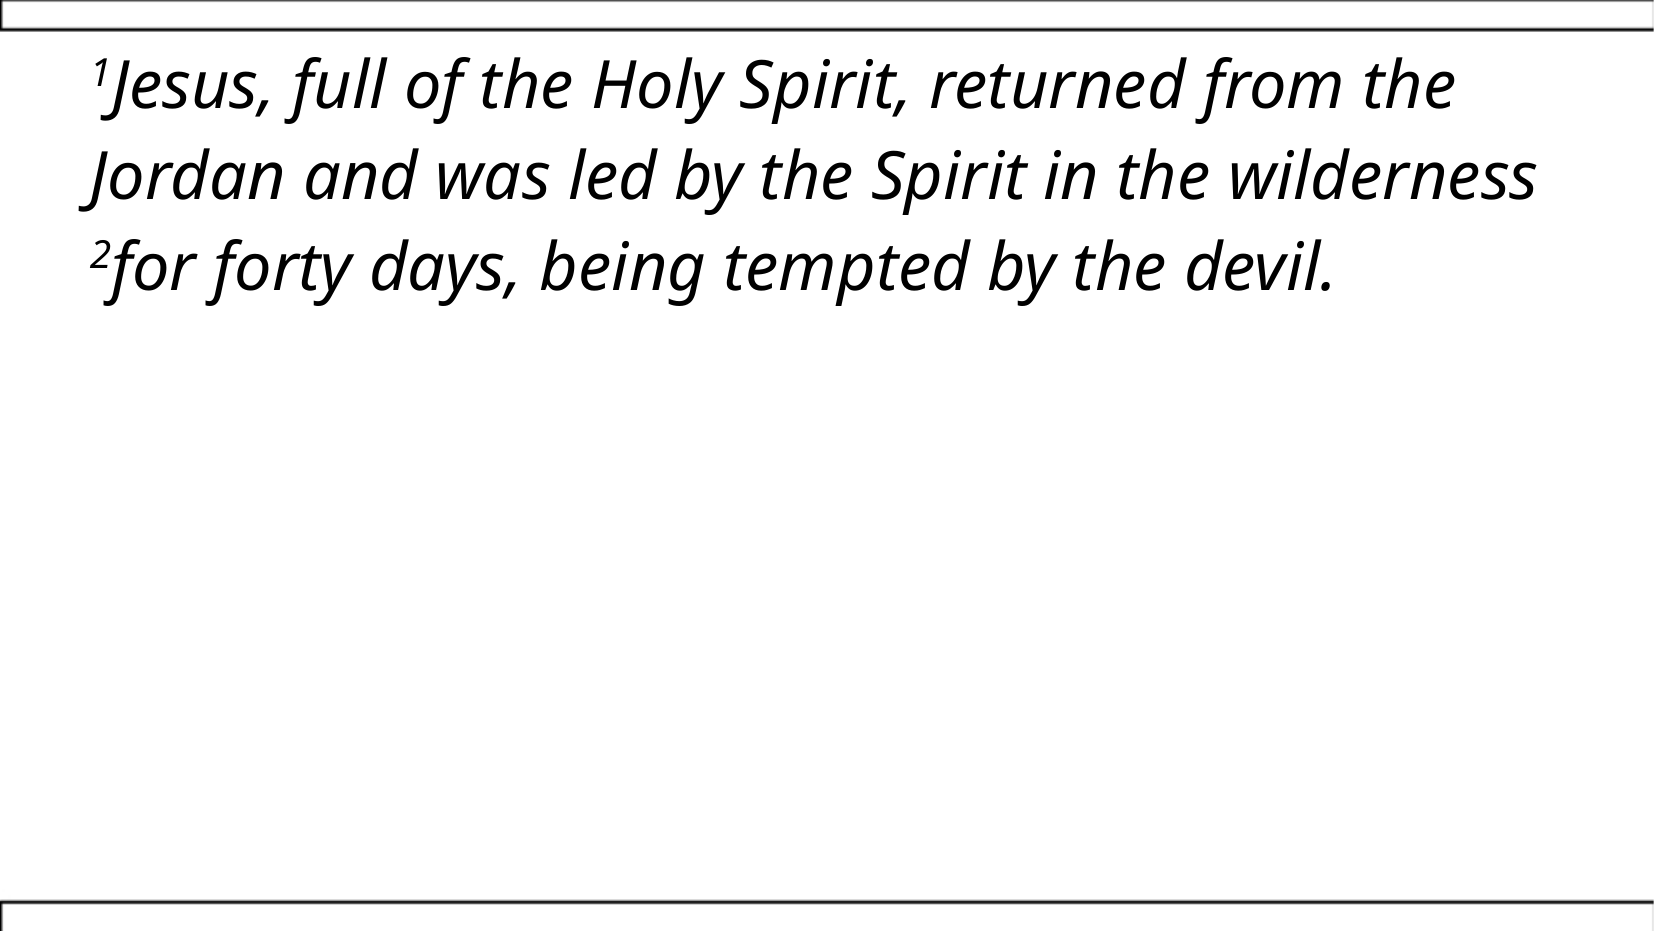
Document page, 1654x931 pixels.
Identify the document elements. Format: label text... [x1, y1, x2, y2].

picture [0, 0, 1654, 931]
text_box 1Jesus, full of the Holy Spirit, returned from the Jordan and was led by the Spirit in the wilderness 2for forty days, being tempted by the devil. [75, 30, 1576, 436]
